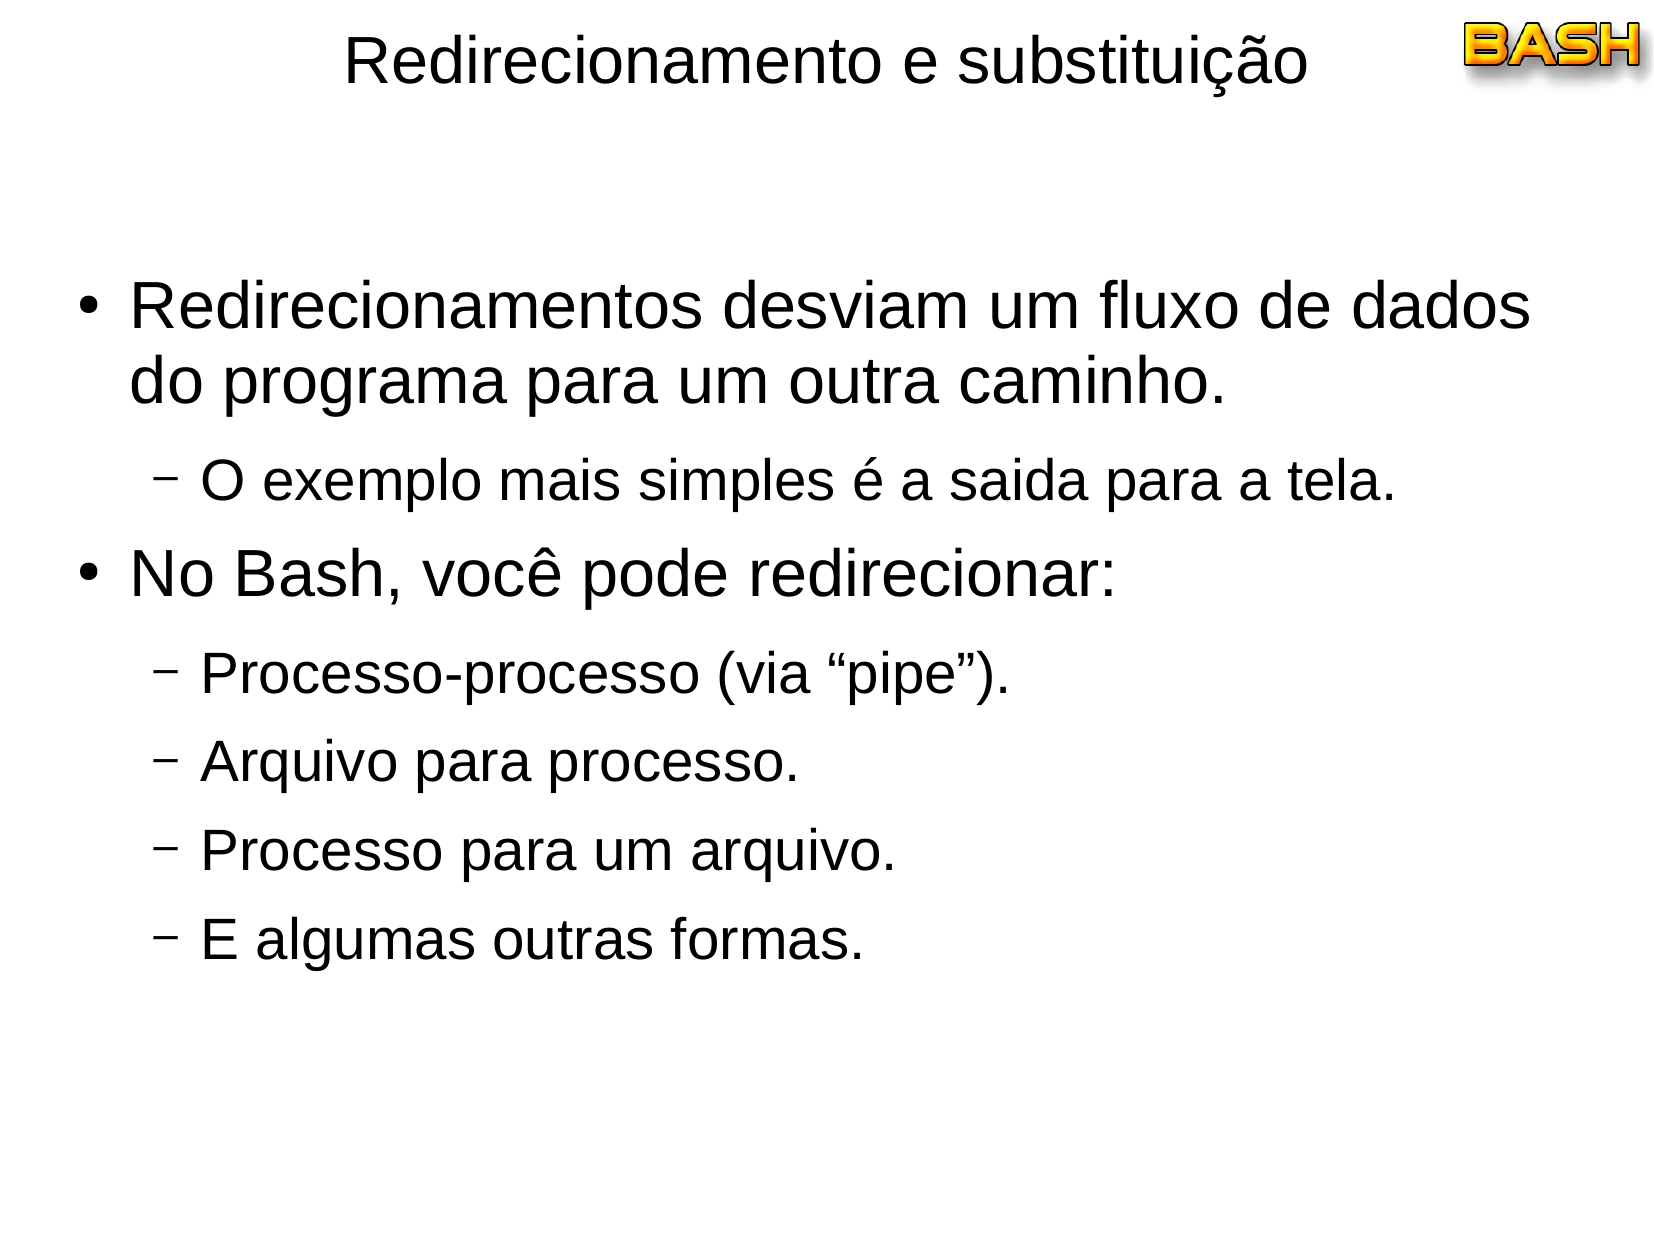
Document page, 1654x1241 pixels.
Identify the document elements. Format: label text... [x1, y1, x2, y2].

list Redirecionamentos desviam um fluxo de dados do programa para um outra caminho. O exemplo mais simples é a saida para a tela. No Bash, você pode redirecionar: Processo-processo (via “pipe”). Arquivo para processo. Processo para um arquivo. E algumas outras formas. [59, 268, 1571, 972]
picture [1450, 0, 1654, 96]
title Redirecionamento e substituição [82, 22, 1571, 98]
